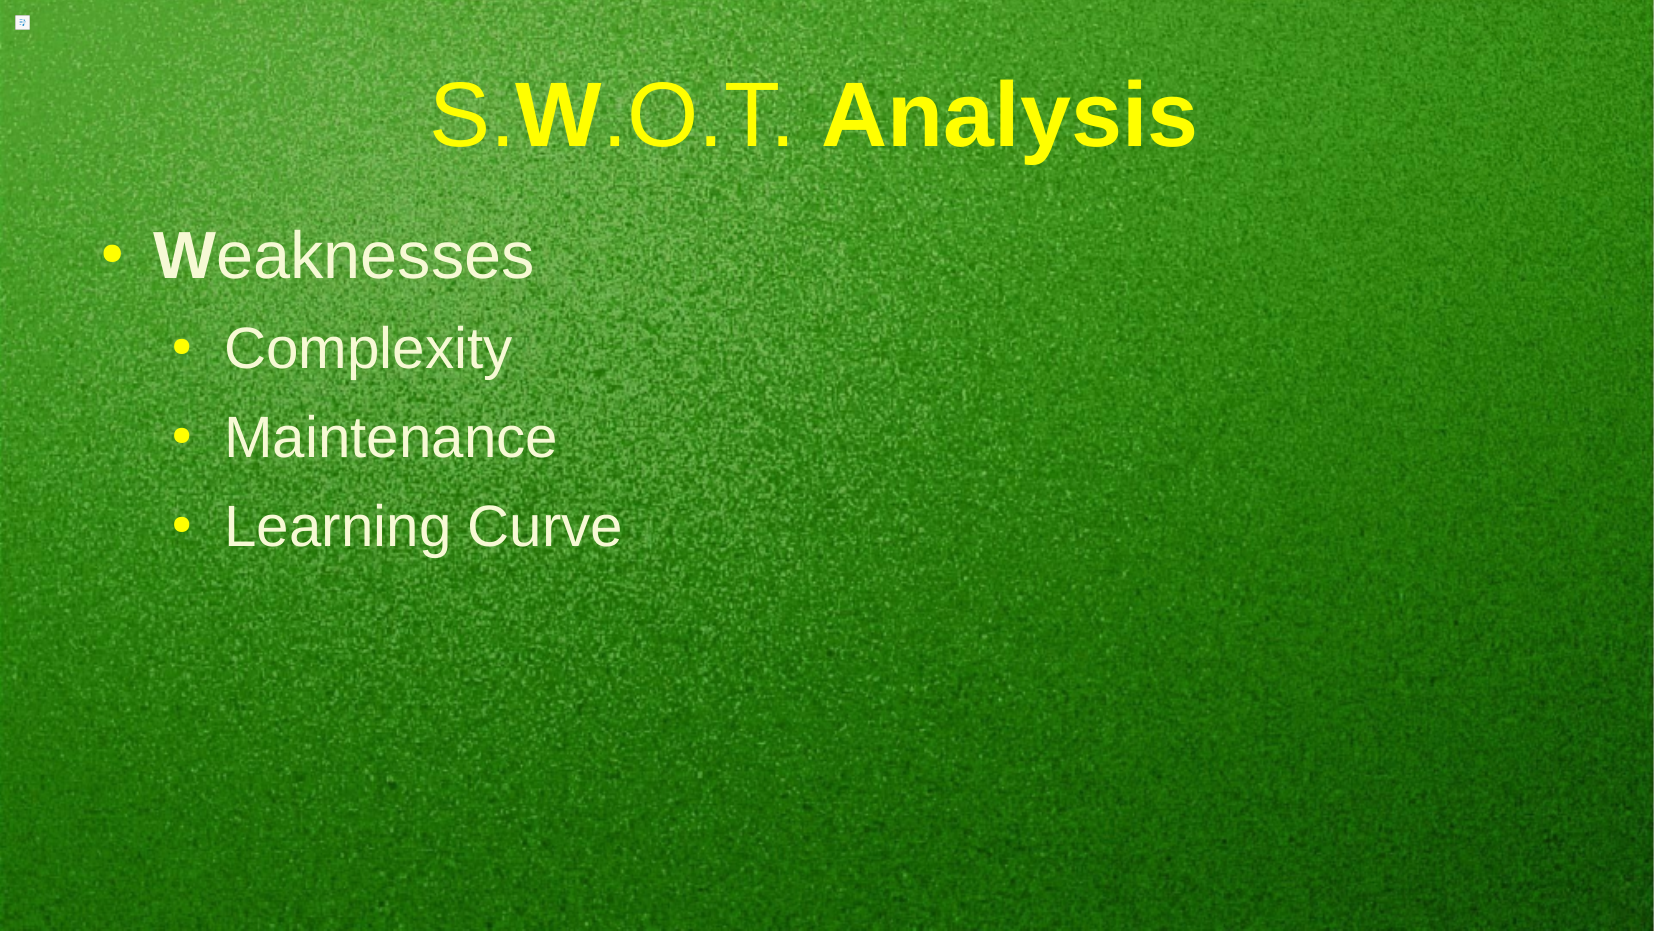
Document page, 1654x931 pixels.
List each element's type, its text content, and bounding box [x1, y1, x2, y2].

picture [0, 0, 1654, 931]
title S.W.O.T. Analysis [82, 37, 1571, 193]
text_box [15, 15, 31, 31]
list Weaknesses Complexity Maintenance Learning Curve [82, 217, 1571, 758]
